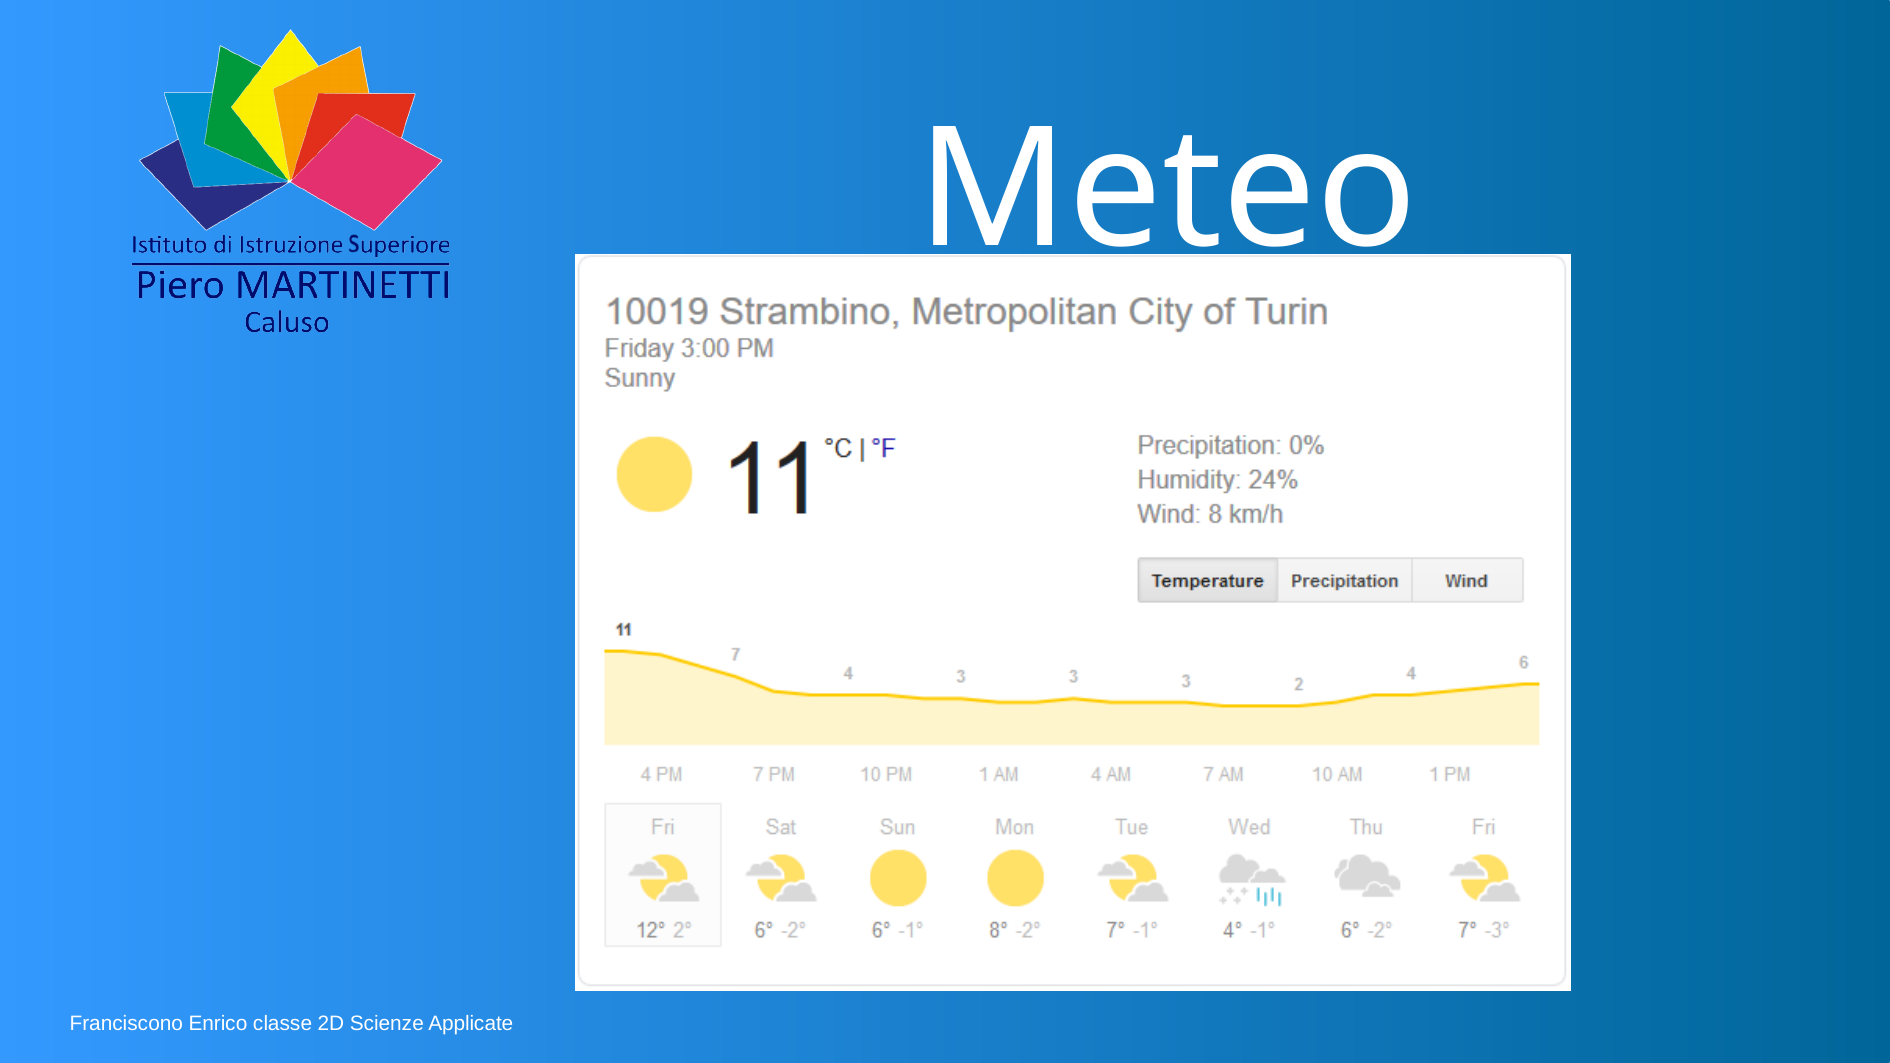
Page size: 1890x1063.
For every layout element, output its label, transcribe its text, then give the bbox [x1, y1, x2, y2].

text_box Franciscono Enrico classe 2D Scienze Applicate [54, 1004, 628, 1063]
text_box Meteo [591, 59, 1760, 268]
picture [0, 23, 1571, 991]
